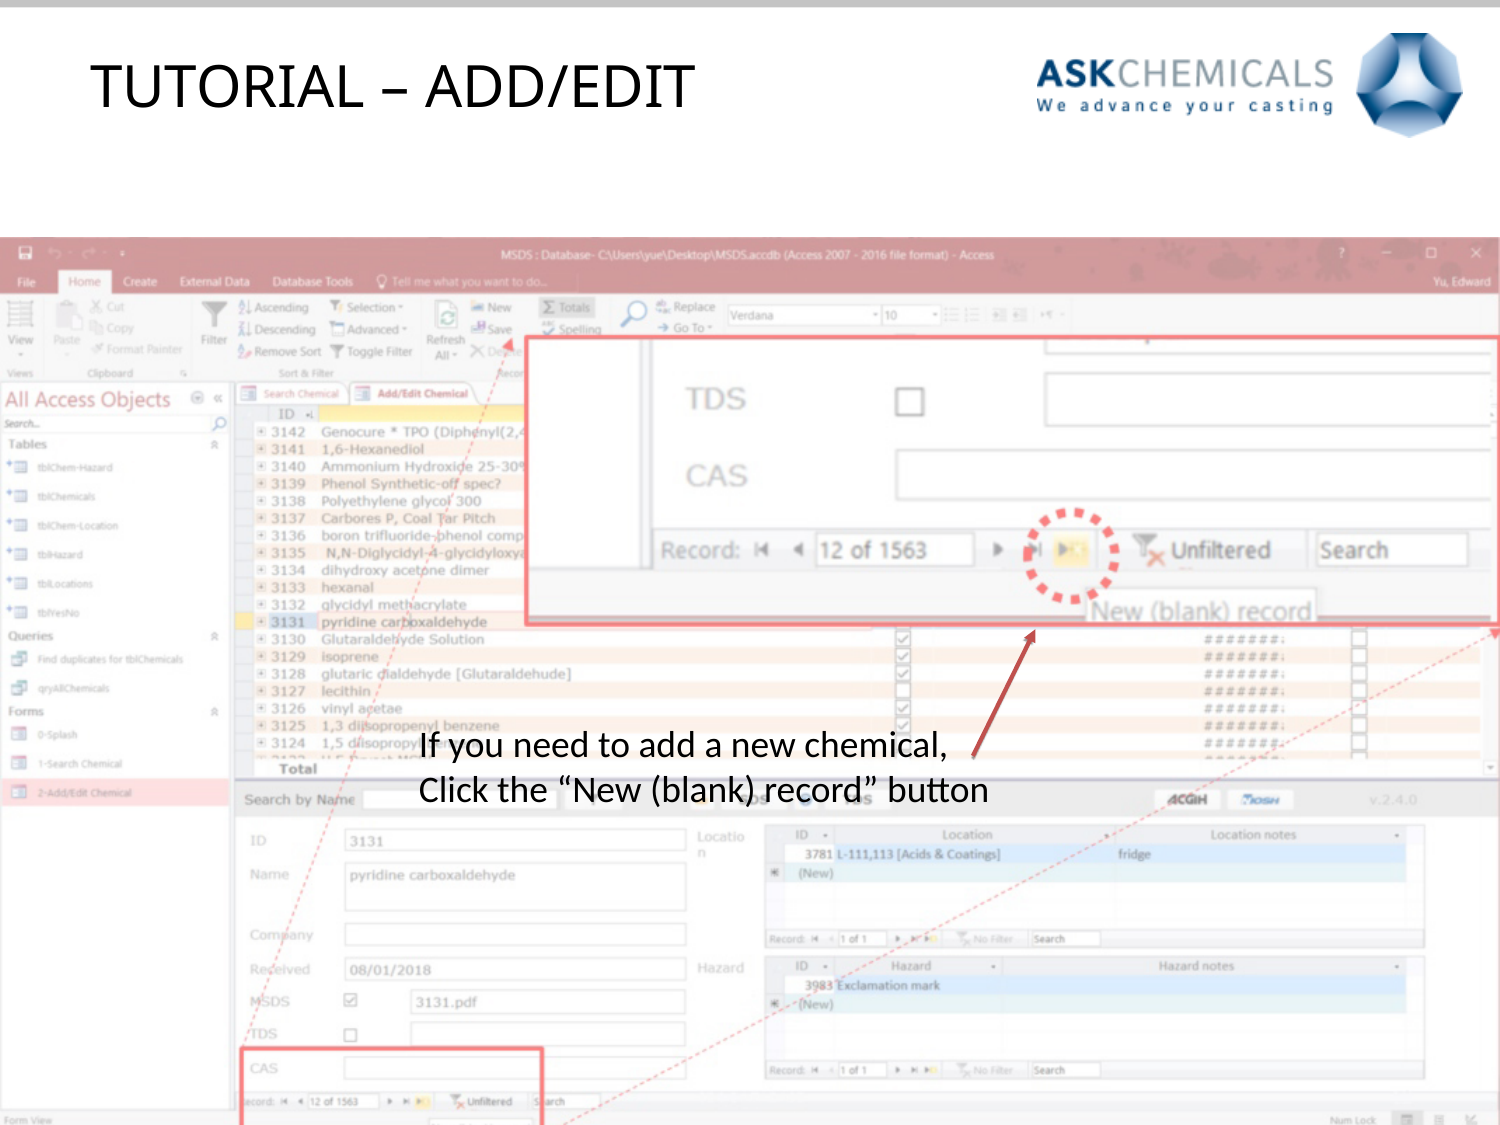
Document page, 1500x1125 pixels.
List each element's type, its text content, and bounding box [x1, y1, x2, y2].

picture [1037, 33, 1463, 138]
picture [0, 237, 1500, 1125]
title tutorial – add/edit [75, 37, 1425, 131]
text_box If you need to add a new chemical, Click the “New (blank) record” button [404, 712, 1005, 818]
